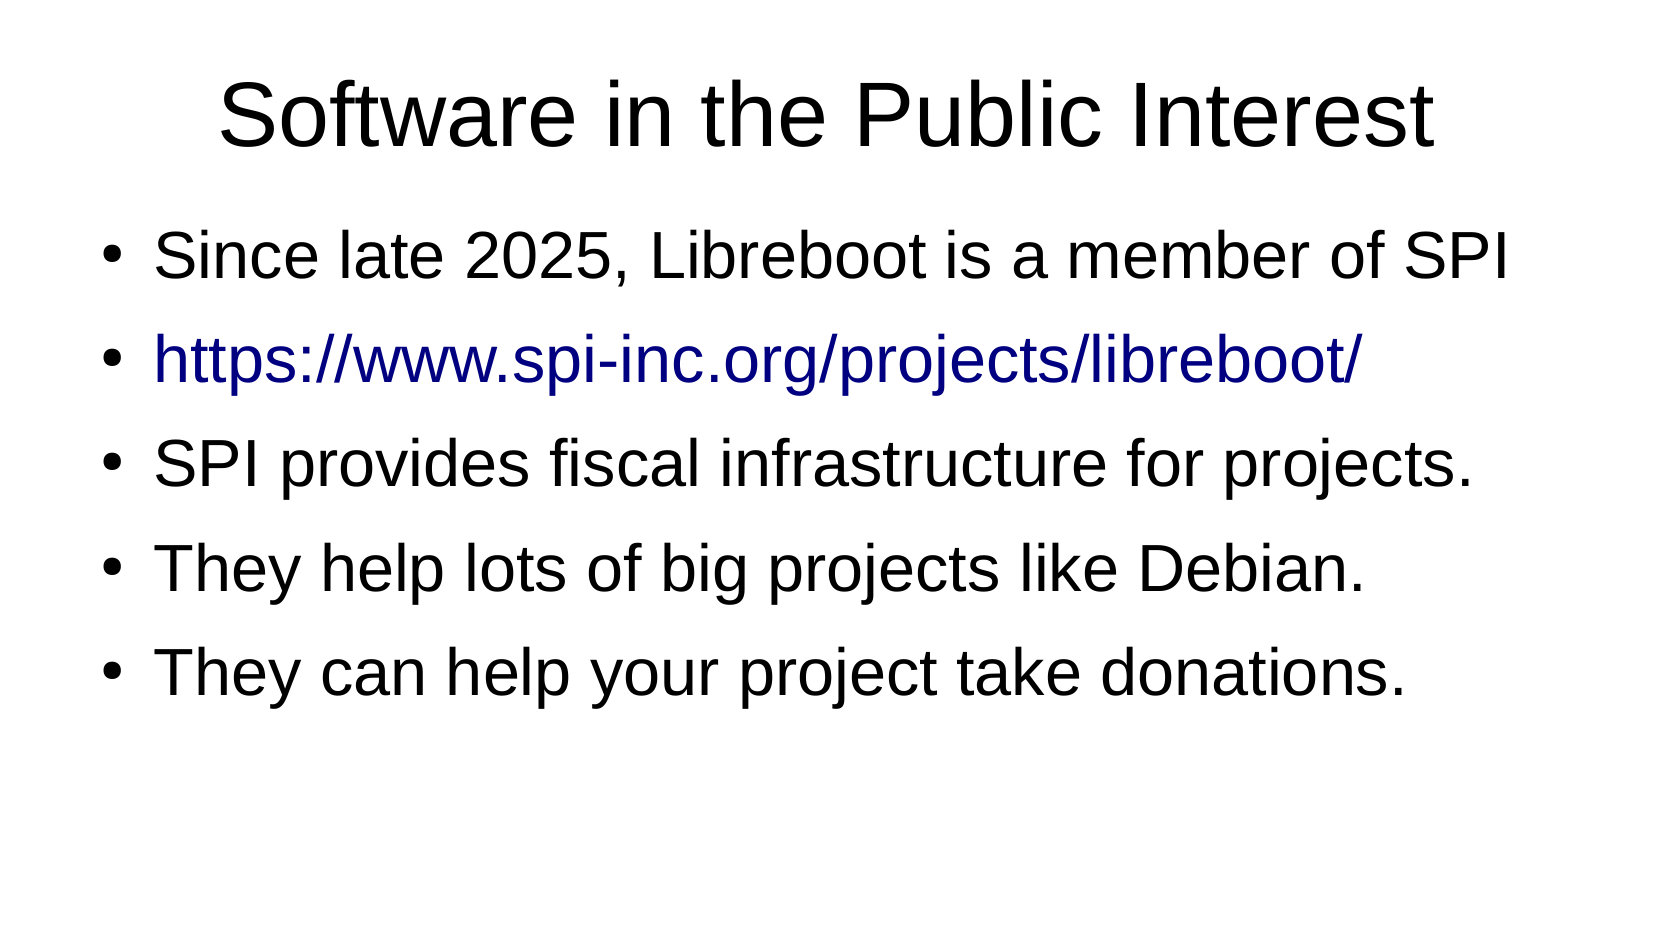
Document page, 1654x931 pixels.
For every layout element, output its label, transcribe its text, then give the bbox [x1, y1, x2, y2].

list Since late 2025, Libreboot is a member of SPI https://www.spi-inc.org/projects/libreboot/ SPI provides fiscal infrastructure for projects. They help lots of big projects like Debian. They can help your project take donations. [82, 217, 1571, 758]
title Software in the Public Interest [82, 37, 1571, 193]
